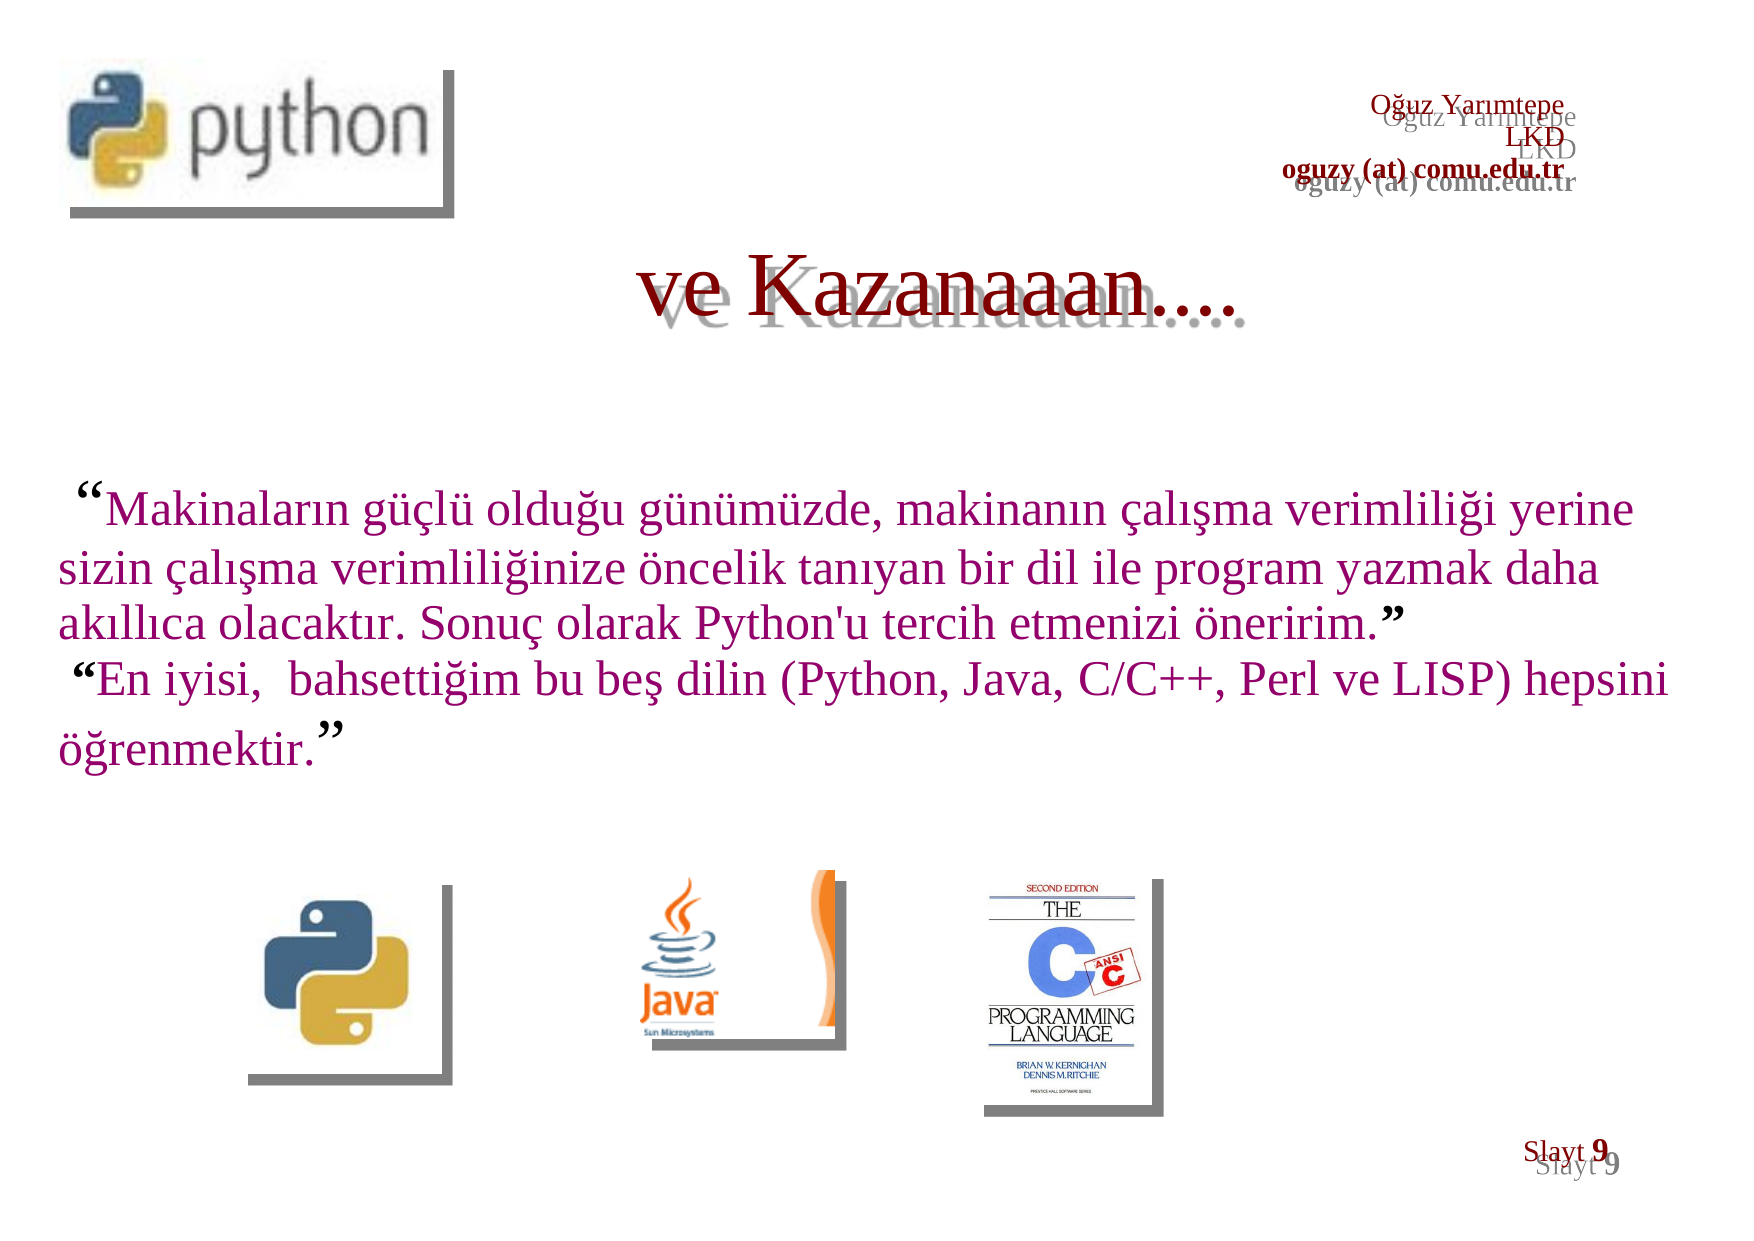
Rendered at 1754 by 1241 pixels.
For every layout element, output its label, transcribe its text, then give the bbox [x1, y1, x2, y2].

title ve Kazanaaan.... [194, 214, 1684, 355]
subtitle “Makinaların güçlü olduğu günümüzde, makinanın çalışma verimliliği yerine sizin çalışma verimliliğinize öncelik tanıyan bir dil ile program yazmak daha akıllıca olacaktır. Sonuç olarak Python'u tercih etmenizi öneririm.” “En iyisi, bahsettiğim bu beş dilin (Python, Java, C/C++, Perl ve LISP) hepsini öğrenmektir.” [59, 360, 1695, 886]
picture [972, 867, 1152, 1105]
picture [640, 870, 835, 1039]
picture [59, 58, 443, 207]
picture [236, 873, 442, 1074]
